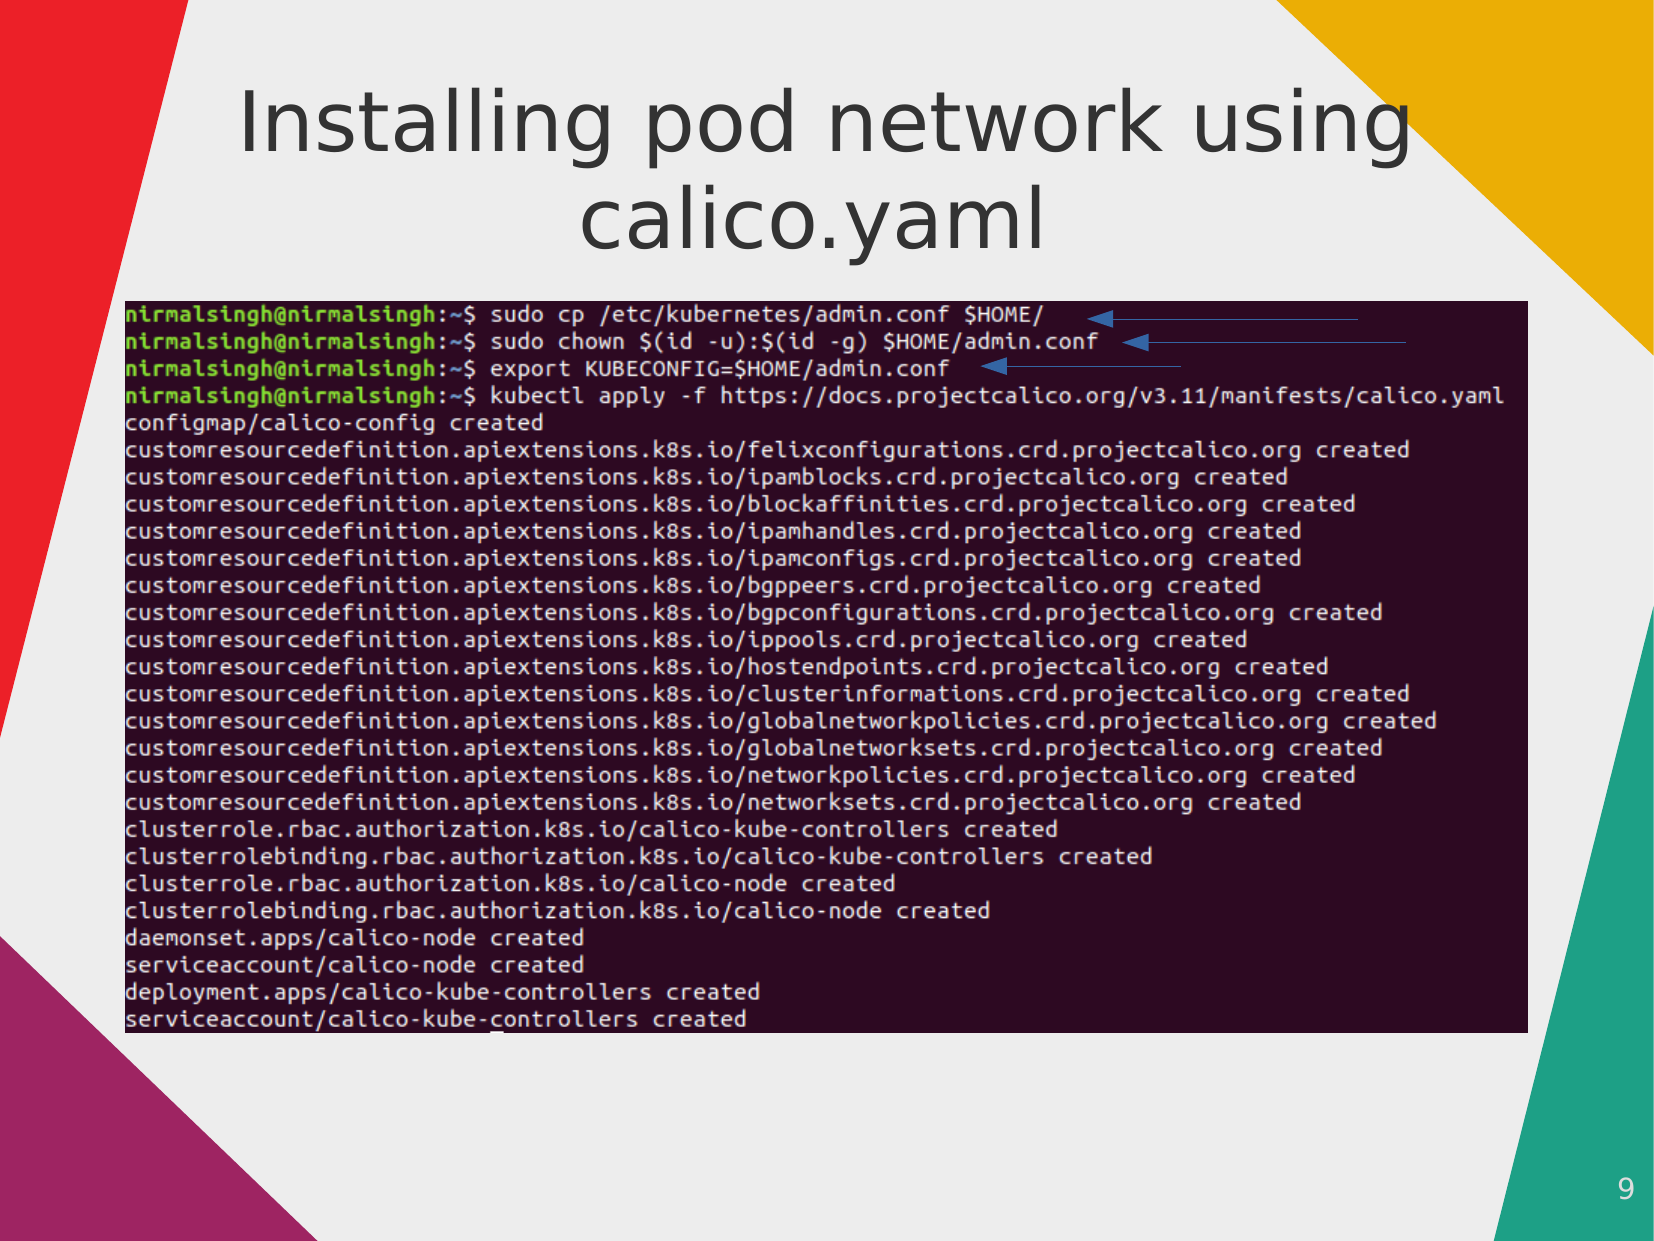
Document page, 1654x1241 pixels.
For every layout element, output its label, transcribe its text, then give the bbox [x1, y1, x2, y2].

title Installing pod network using calico.yaml [114, 73, 1539, 271]
picture [125, 301, 1528, 1033]
